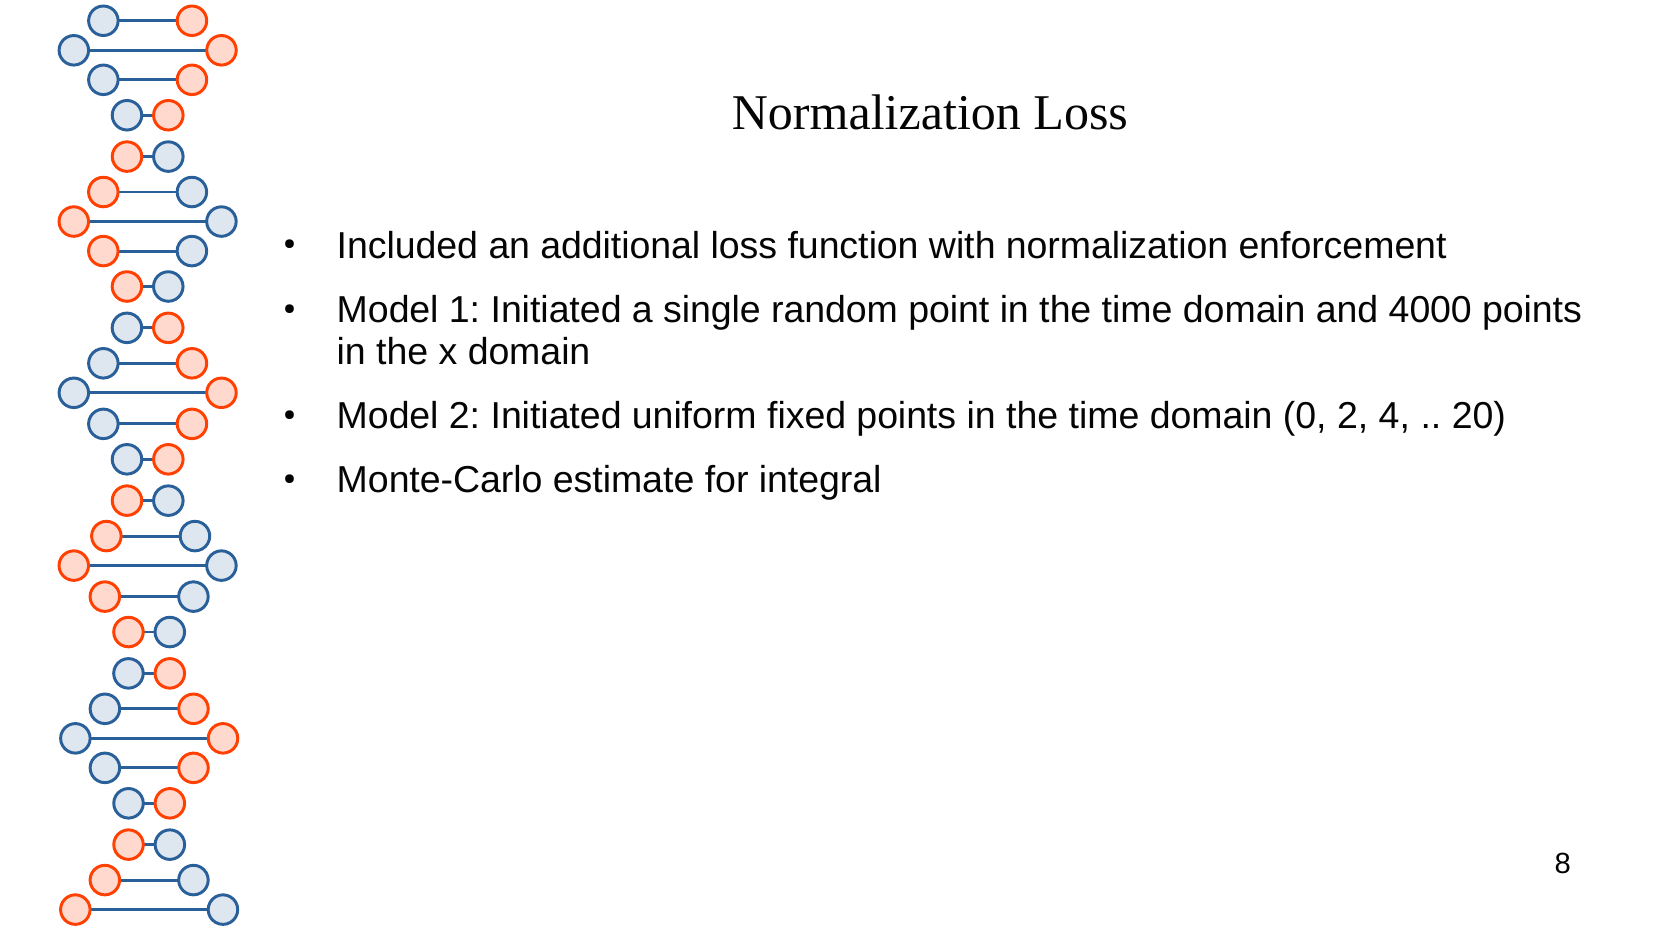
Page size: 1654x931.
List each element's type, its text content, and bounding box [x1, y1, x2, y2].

list Included an additional loss function with normalization enforcement Model 1: Initiated a single random point in the time domain and 4000 points in the x domain Model 2: Initiated uniform fixed points in the time domain (0, 2, 4, .. 20) Monte-Carlo estimate for integral [265, 224, 1595, 764]
title Normalization Loss [265, 35, 1595, 189]
